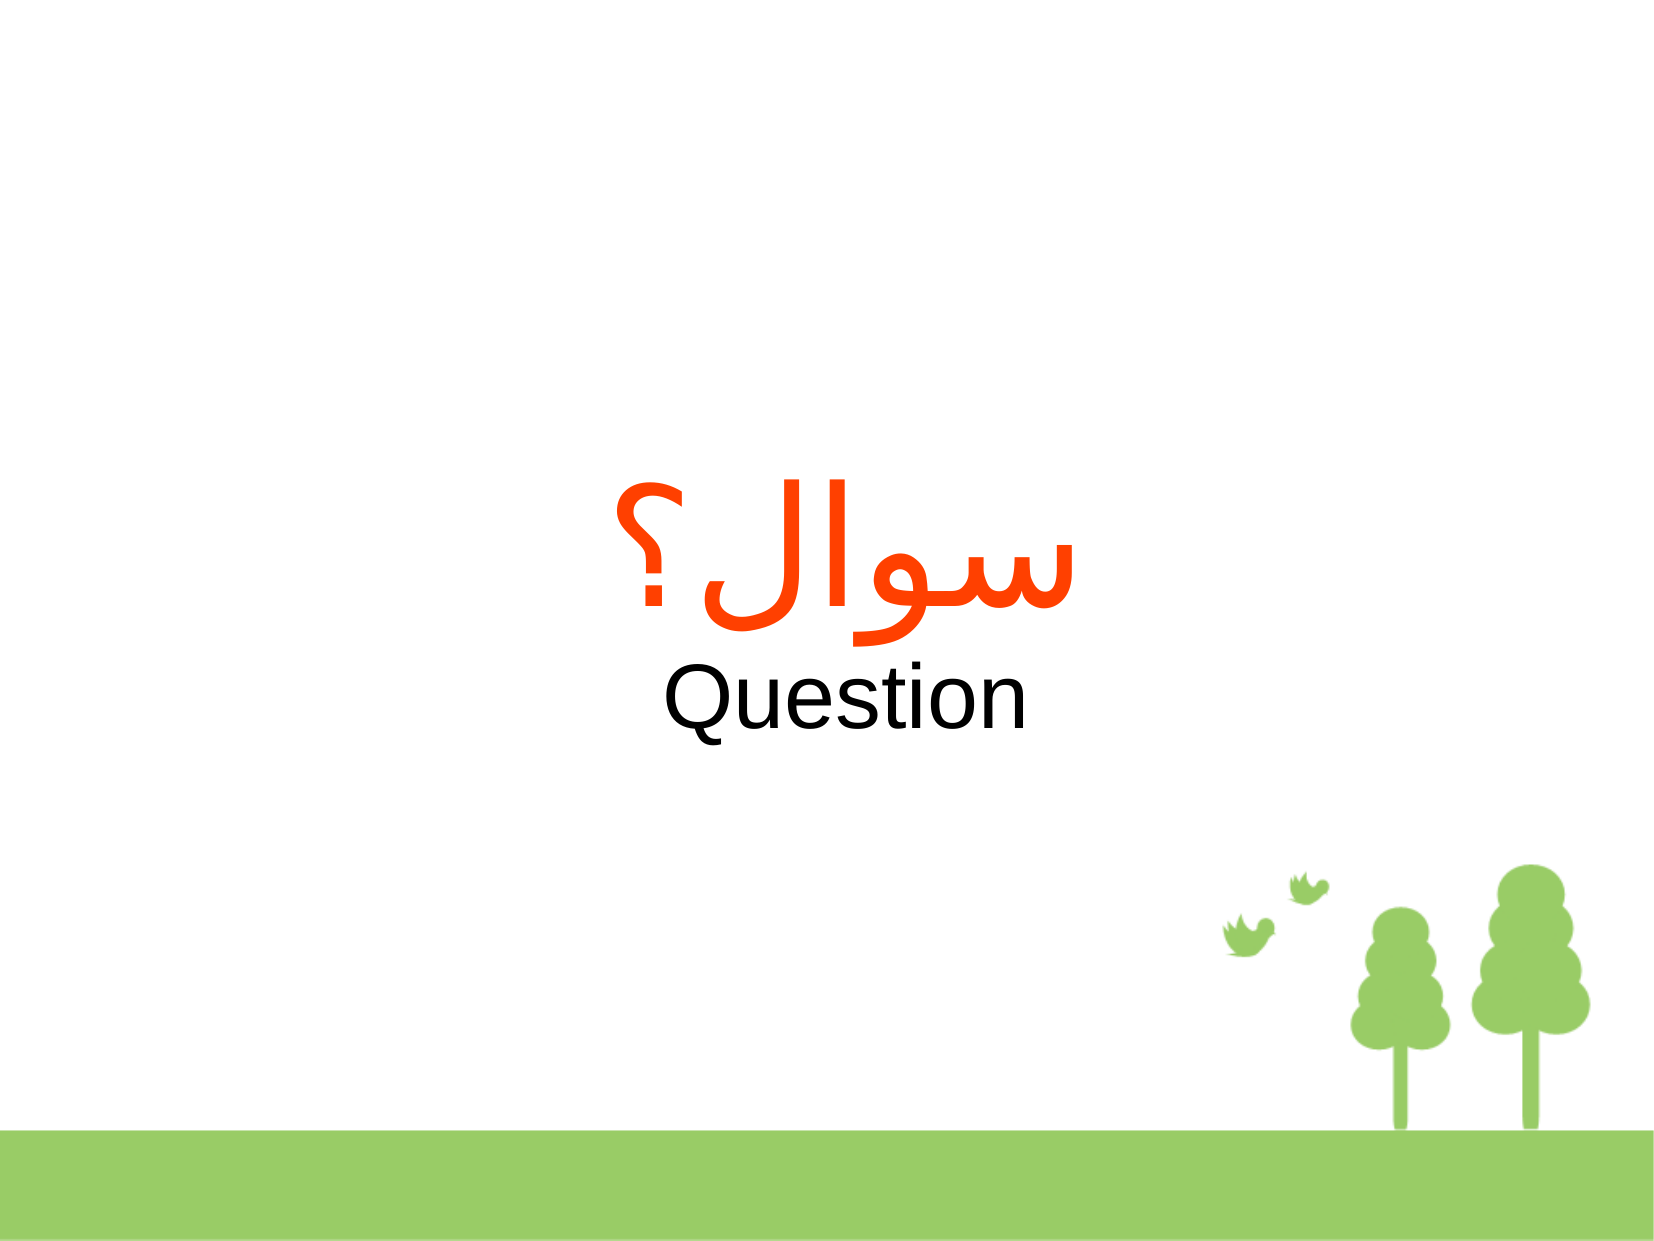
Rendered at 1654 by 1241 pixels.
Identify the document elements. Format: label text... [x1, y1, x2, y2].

title سوال؟ Question [101, 435, 1591, 766]
picture [0, 0, 1654, 1241]
